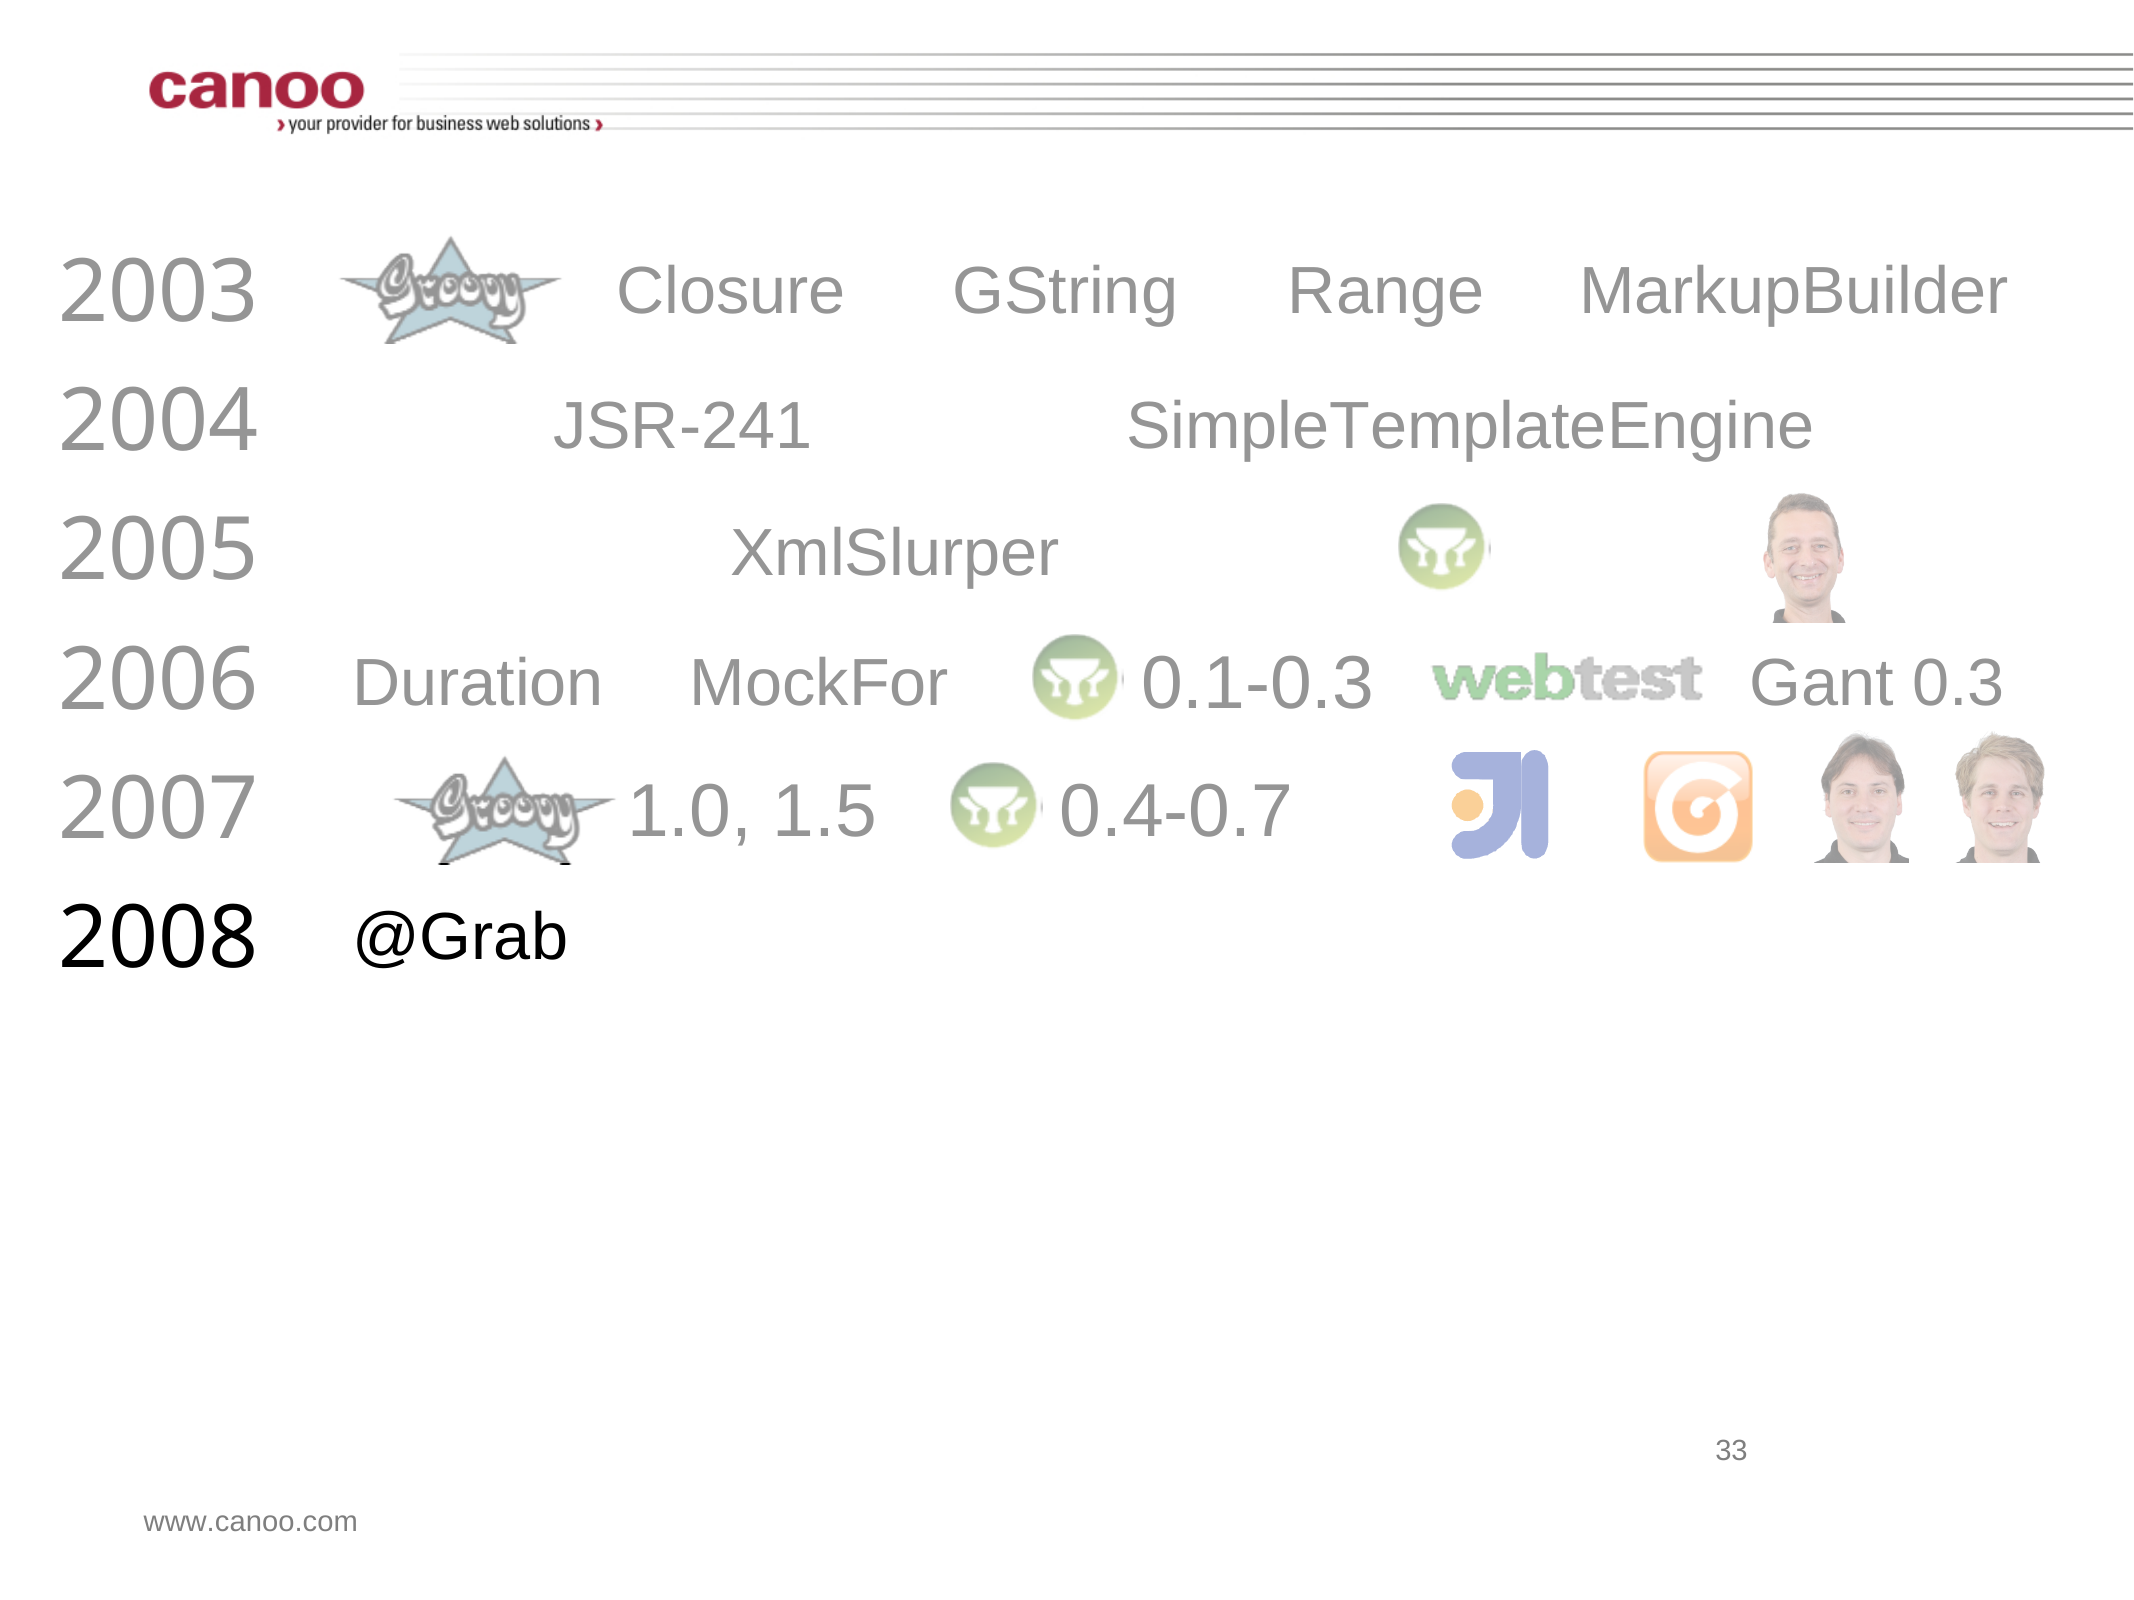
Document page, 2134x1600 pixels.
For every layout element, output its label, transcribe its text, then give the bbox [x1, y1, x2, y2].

picture [0, 21, 2134, 188]
text_box @Grab [337, 885, 584, 981]
text_box 2008 [43, 872, 297, 993]
picture [37, 225, 2101, 865]
text_box <number> [1705, 1423, 1758, 1474]
